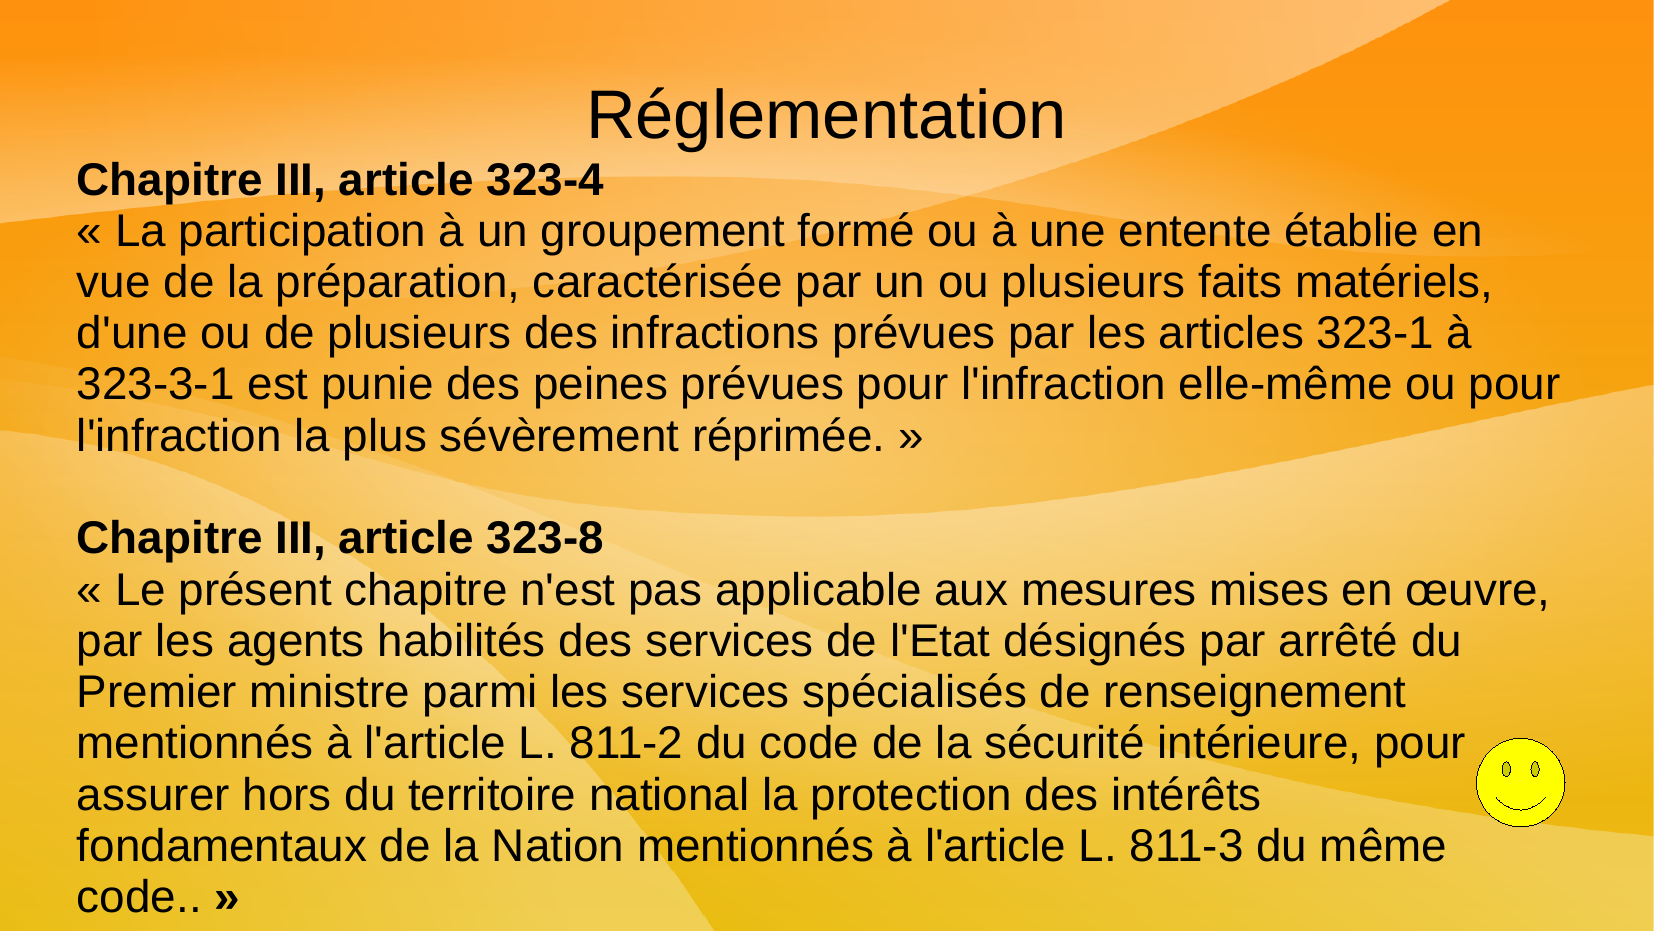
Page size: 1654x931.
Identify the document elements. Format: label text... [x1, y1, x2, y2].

picture [0, 0, 1654, 931]
title Réglementation [82, 37, 1571, 193]
text_box [1476, 738, 1566, 827]
subtitle Chapitre III, article 323-4 « La participation à un groupement formé ou à une entente établie en vue de la préparation, caractérisée par un ou plusieurs faits matériels, d'une ou de plusieurs des infractions prévues par les articles 323-1 à 323-3-1 est punie des peines prévues pour l'infraction elle-même ou pour l'infraction la plus sévèrement réprimée. » Chapitre III, article 323-8 « Le présent chapitre n'est pas applicable aux mesures mises en œuvre, par les agents habilités des services de l'Etat désignés par arrêté du Premier ministre parmi les services spécialisés de renseignement mentionnés à l'article L. 811-2 du code de la sécurité intérieure, pour assurer hors du territoire national la protection des intérêts fondamentaux de la Nation mentionnés à l'article L. 811-3 du même code.. » [76, 153, 1565, 923]
